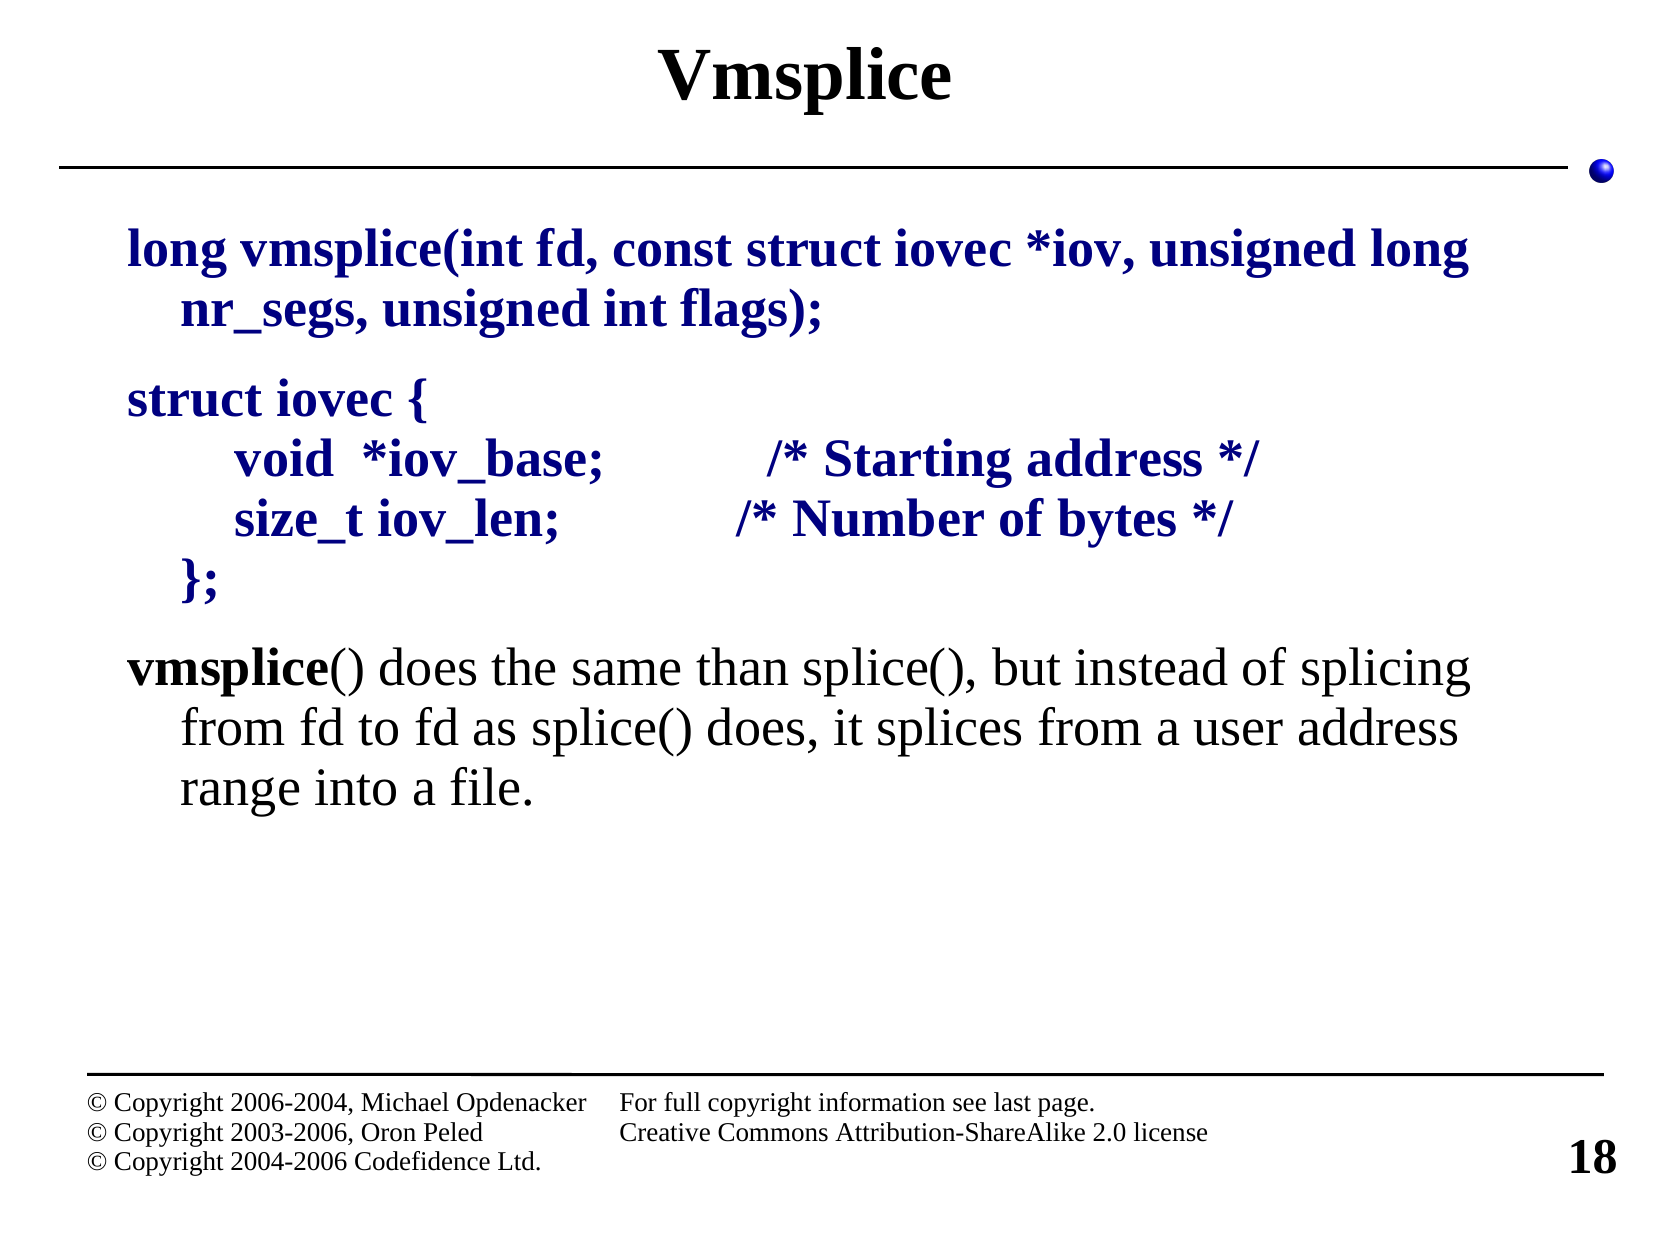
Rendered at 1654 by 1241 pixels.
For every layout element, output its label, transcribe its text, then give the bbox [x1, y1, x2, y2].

title Vmsplice [60, 18, 1551, 132]
list long vmsplice(int fd, const struct iovec *iov, unsigned long nr_segs, unsigned int flags); struct iovec { void *iov_base; /* Starting address */ size_t iov_len; /* Number of bytes */ }; vmsplice() does the same than splice(), but instead of splicing from fd to fd as splice() does, it splices from a user address range into a file. [109, 218, 1522, 1069]
